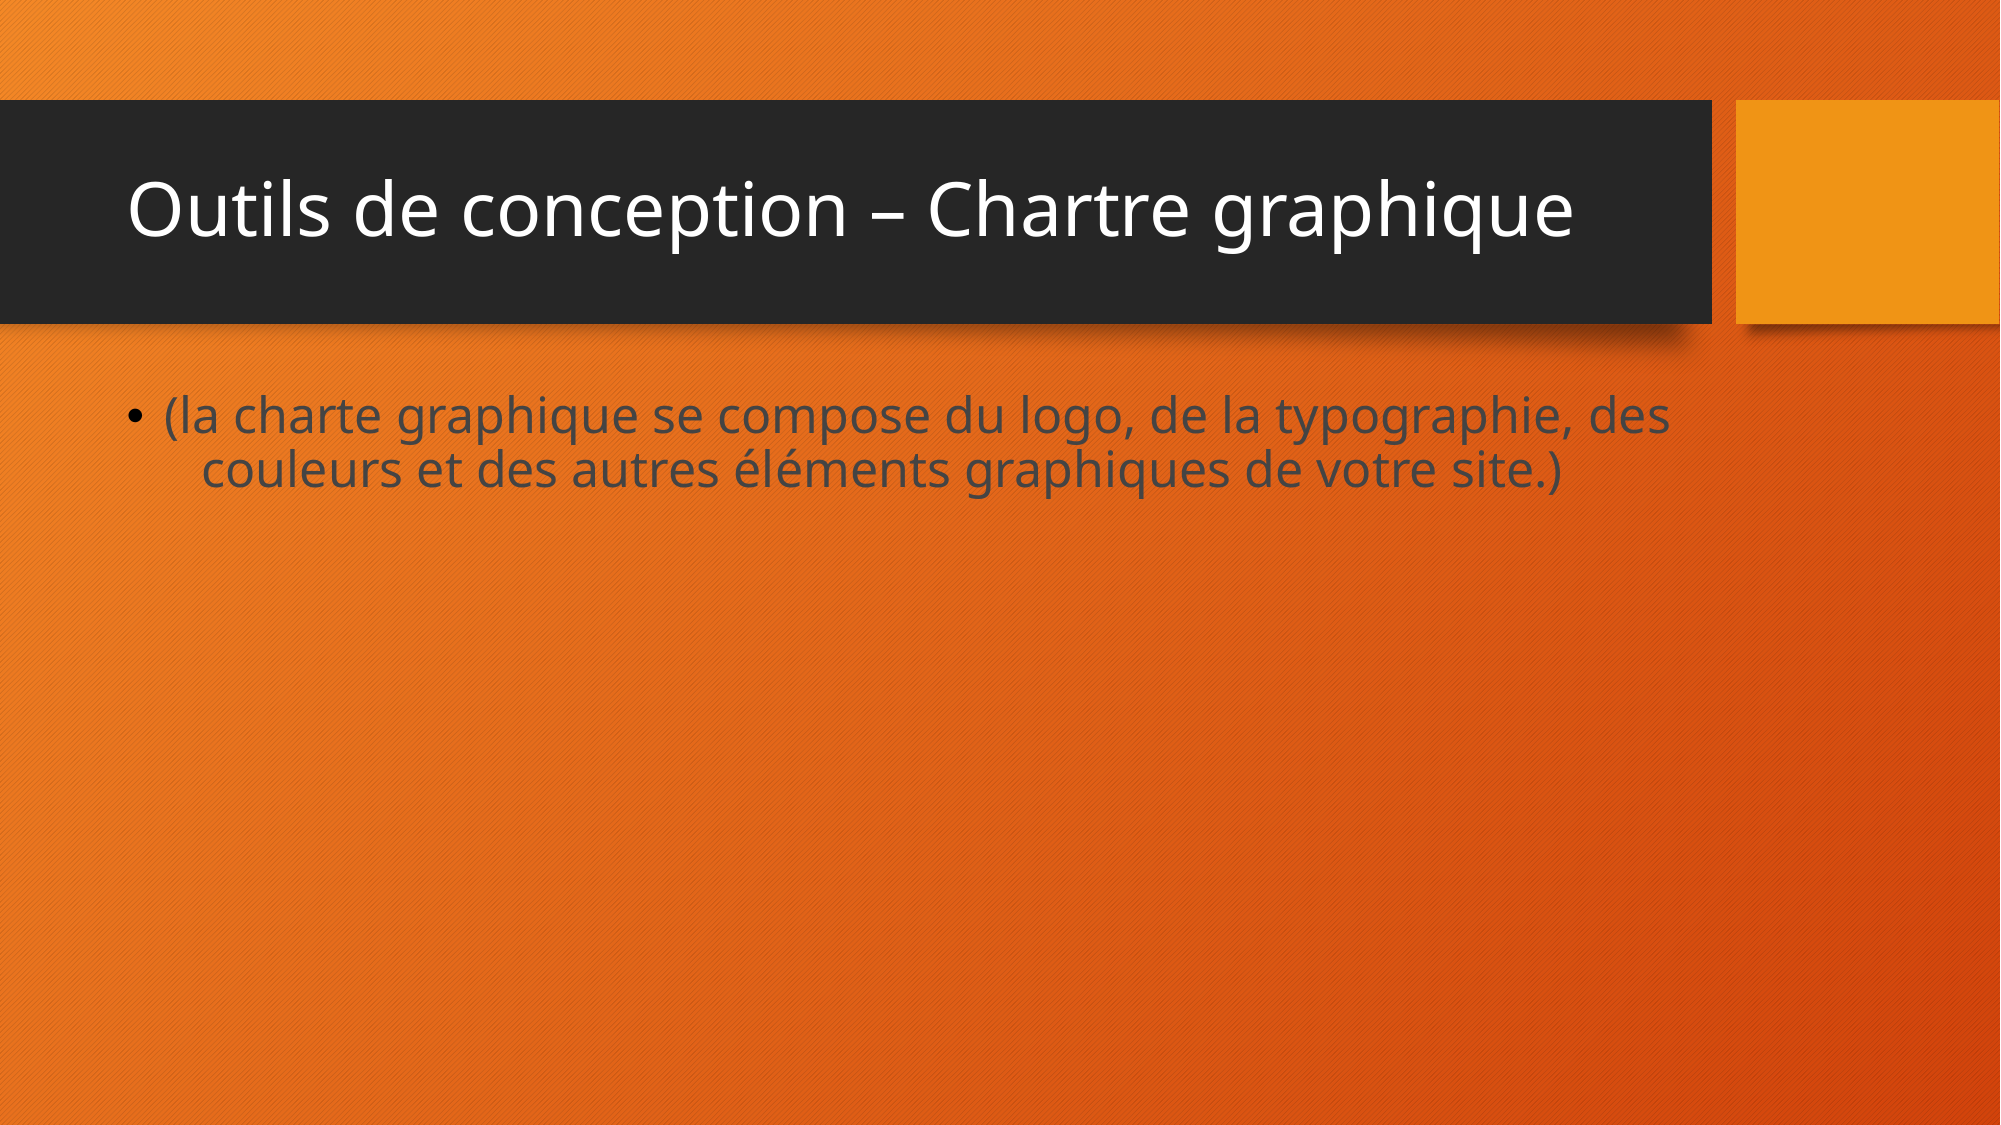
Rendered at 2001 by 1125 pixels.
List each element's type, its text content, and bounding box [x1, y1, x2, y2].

list (la charte graphique se compose du logo, de la typographie, des couleurs et des autres éléments graphiques de votre site.) [111, 383, 1689, 974]
title Outils de conception – Chartre graphique [111, 123, 1689, 301]
